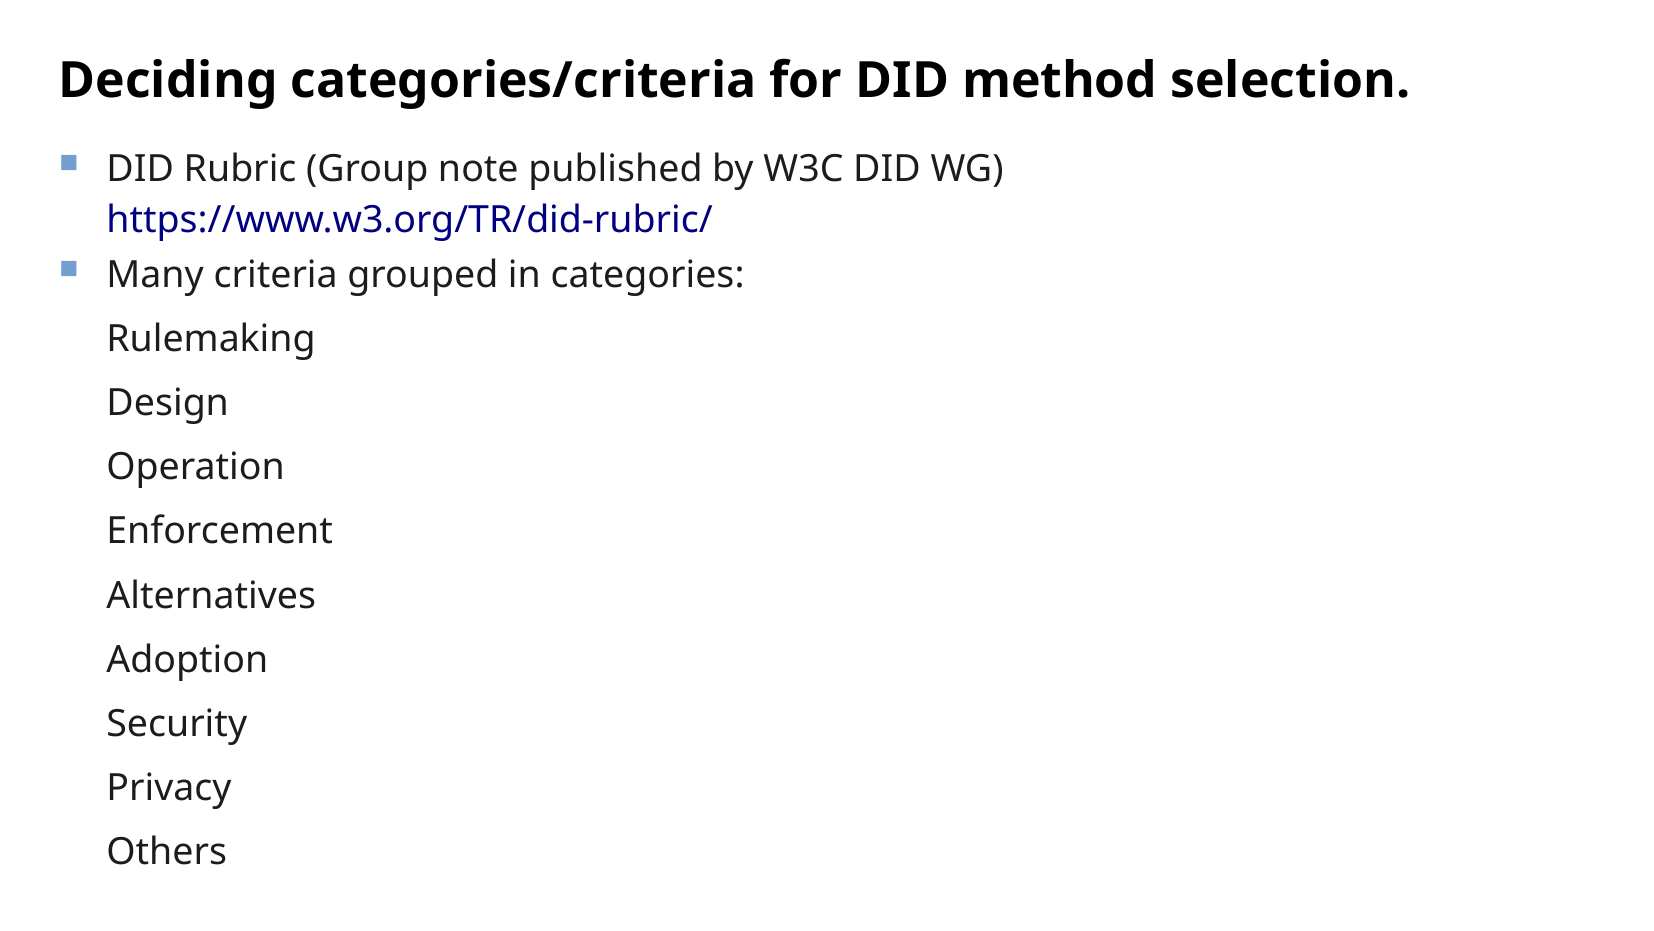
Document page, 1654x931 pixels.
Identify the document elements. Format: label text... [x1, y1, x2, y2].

list Many criteria grouped in categories: Rulemaking Design Operation Enforcement Alternatives Adoption Security Privacy Others [59, 247, 792, 875]
title Deciding categories/criteria for DID method selection. [0, 44, 1595, 178]
list DID Rubric (Group note published by W3C DID WG) https://www.w3.org/TR/did-rubric/ [59, 141, 1583, 272]
